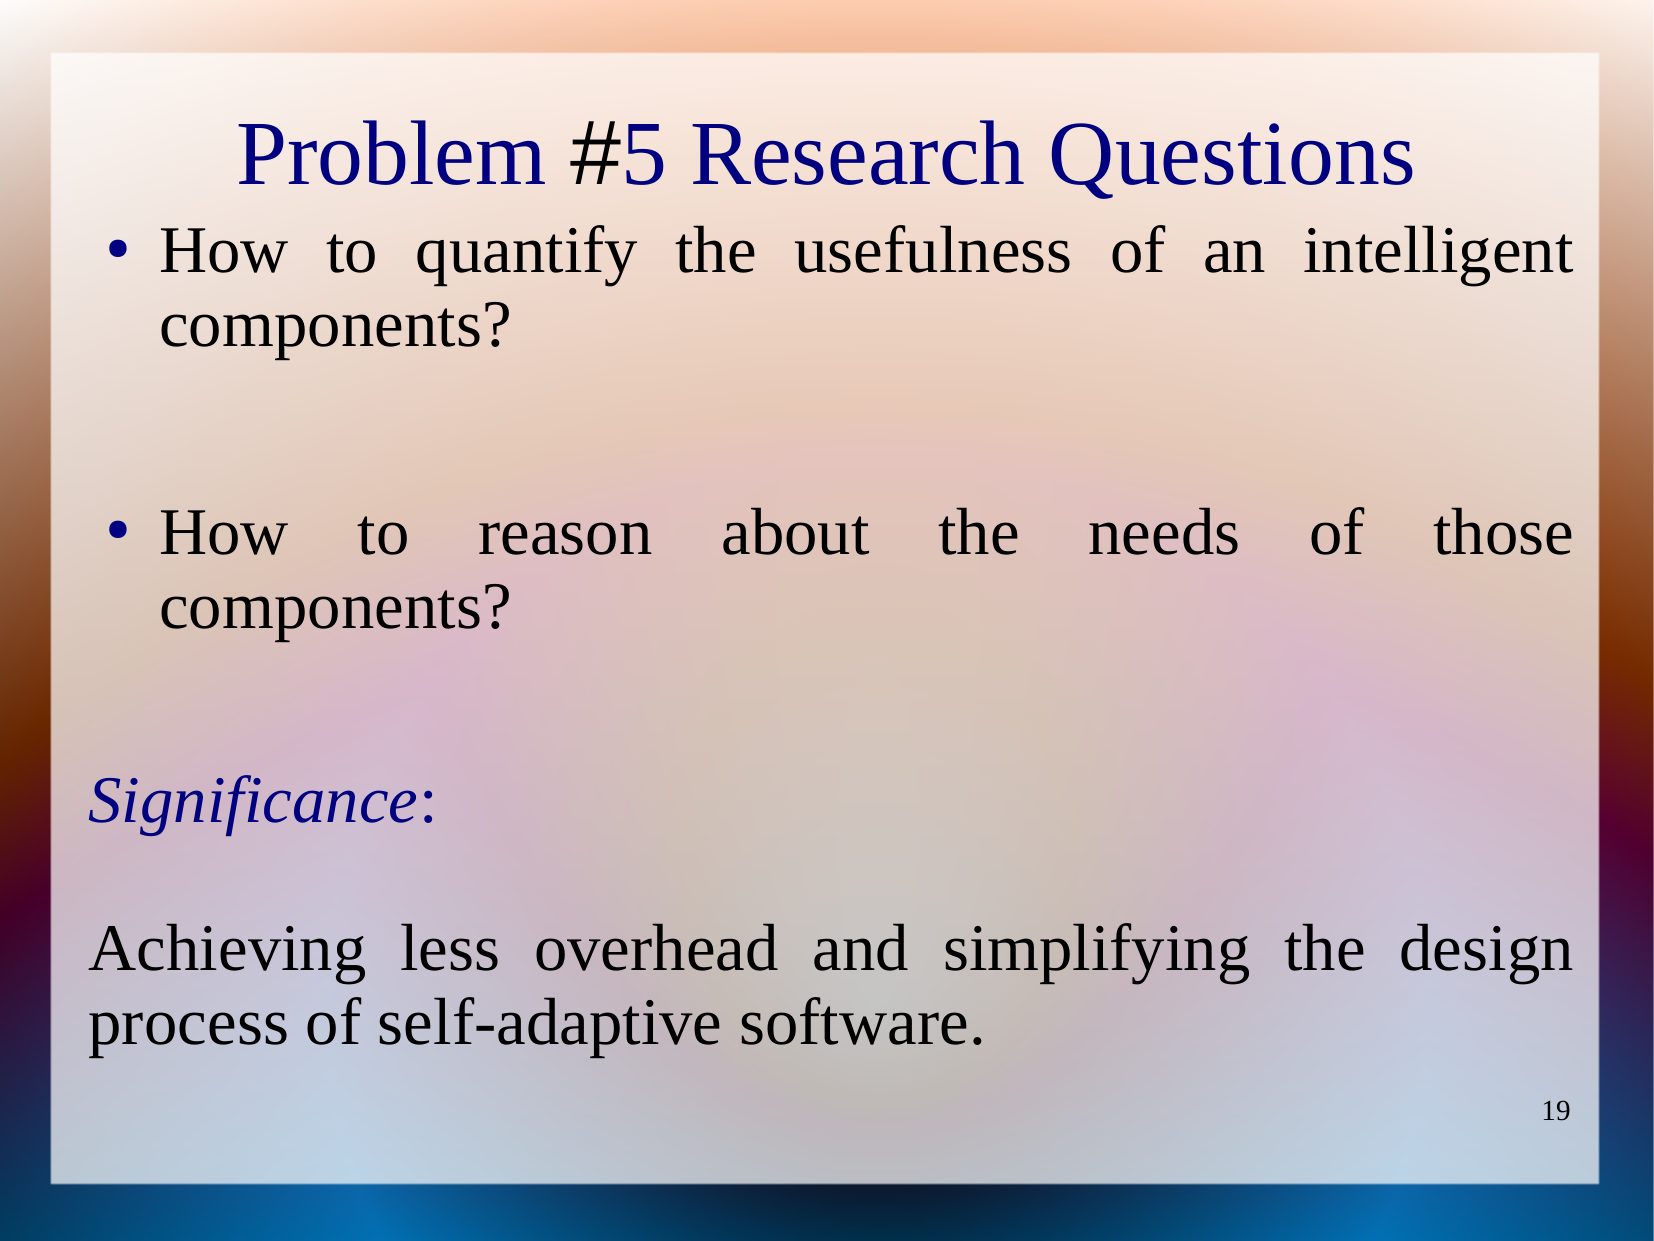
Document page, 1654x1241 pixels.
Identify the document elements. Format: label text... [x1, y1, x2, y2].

list How to quantify the usefulness of an intelligent components? How to reason about the needs of those components? [88, 213, 1577, 1058]
picture [0, 0, 1654, 1241]
title Problem #5 Research Questions [82, 49, 1571, 257]
text_box Significance: Achieving less overhead and simplifying the design process of self-adaptive software. [88, 1058, 1577, 1241]
